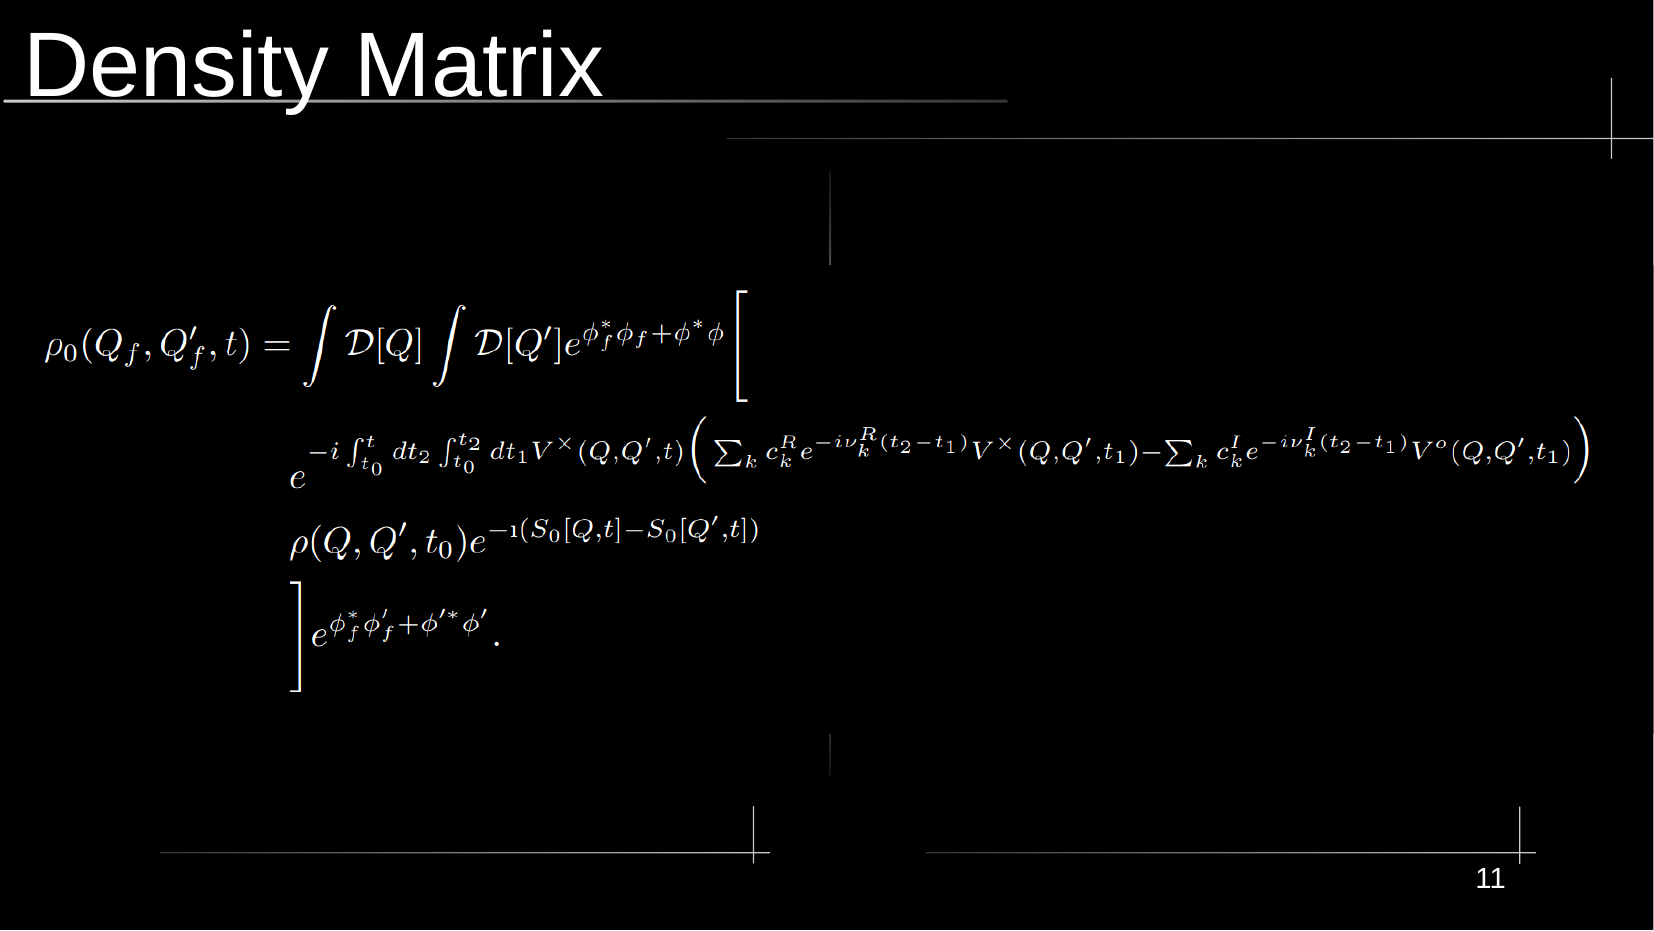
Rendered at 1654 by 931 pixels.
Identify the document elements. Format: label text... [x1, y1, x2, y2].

picture [29, 265, 1654, 734]
title Density Matrix [23, 11, 1589, 119]
